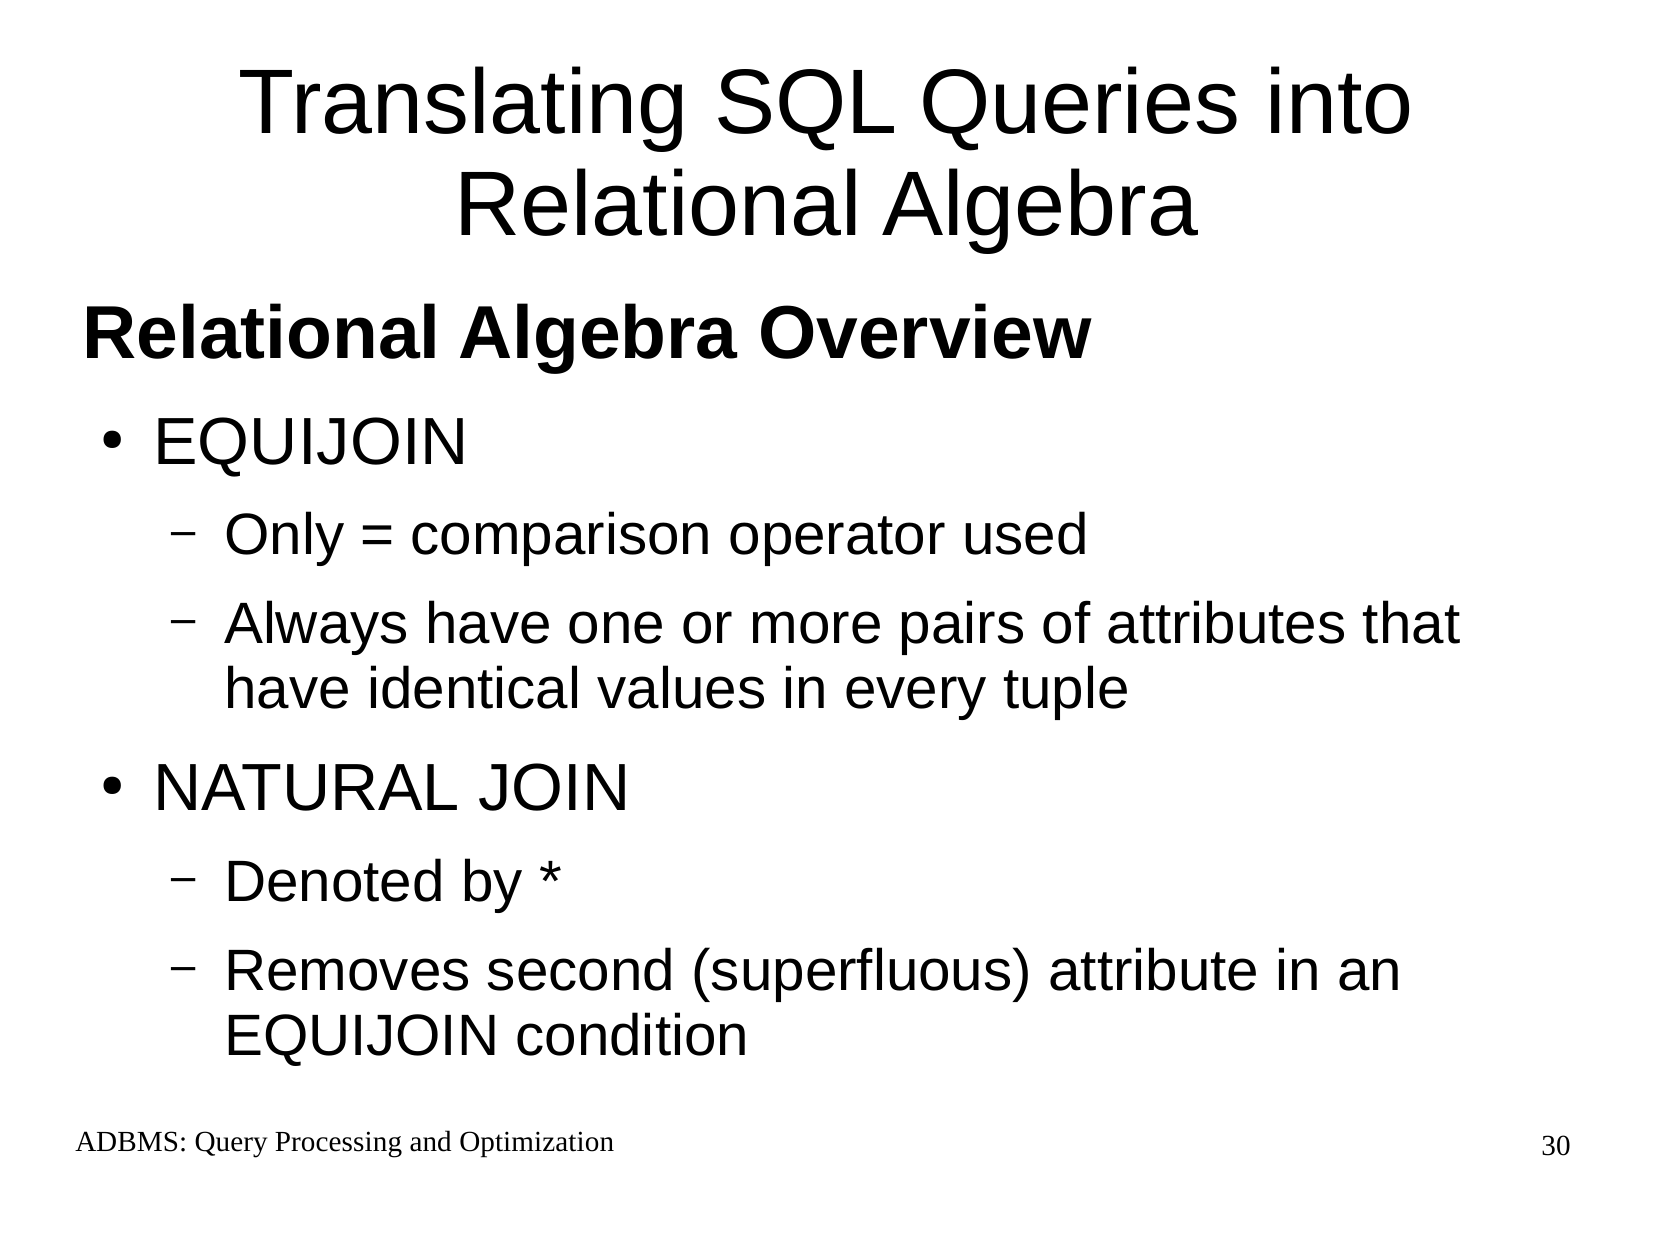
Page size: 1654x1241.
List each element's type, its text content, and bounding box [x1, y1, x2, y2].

title Translating SQL Queries into Relational Algebra [82, 49, 1571, 257]
list Relational Algebra Overview EQUIJOIN Only = comparison operator used Always have one or more pairs of attributes that have identical values in every tuple NATURAL JOIN Denoted by * Removes second (superfluous) attribute in an EQUIJOIN condition [82, 290, 1591, 1156]
